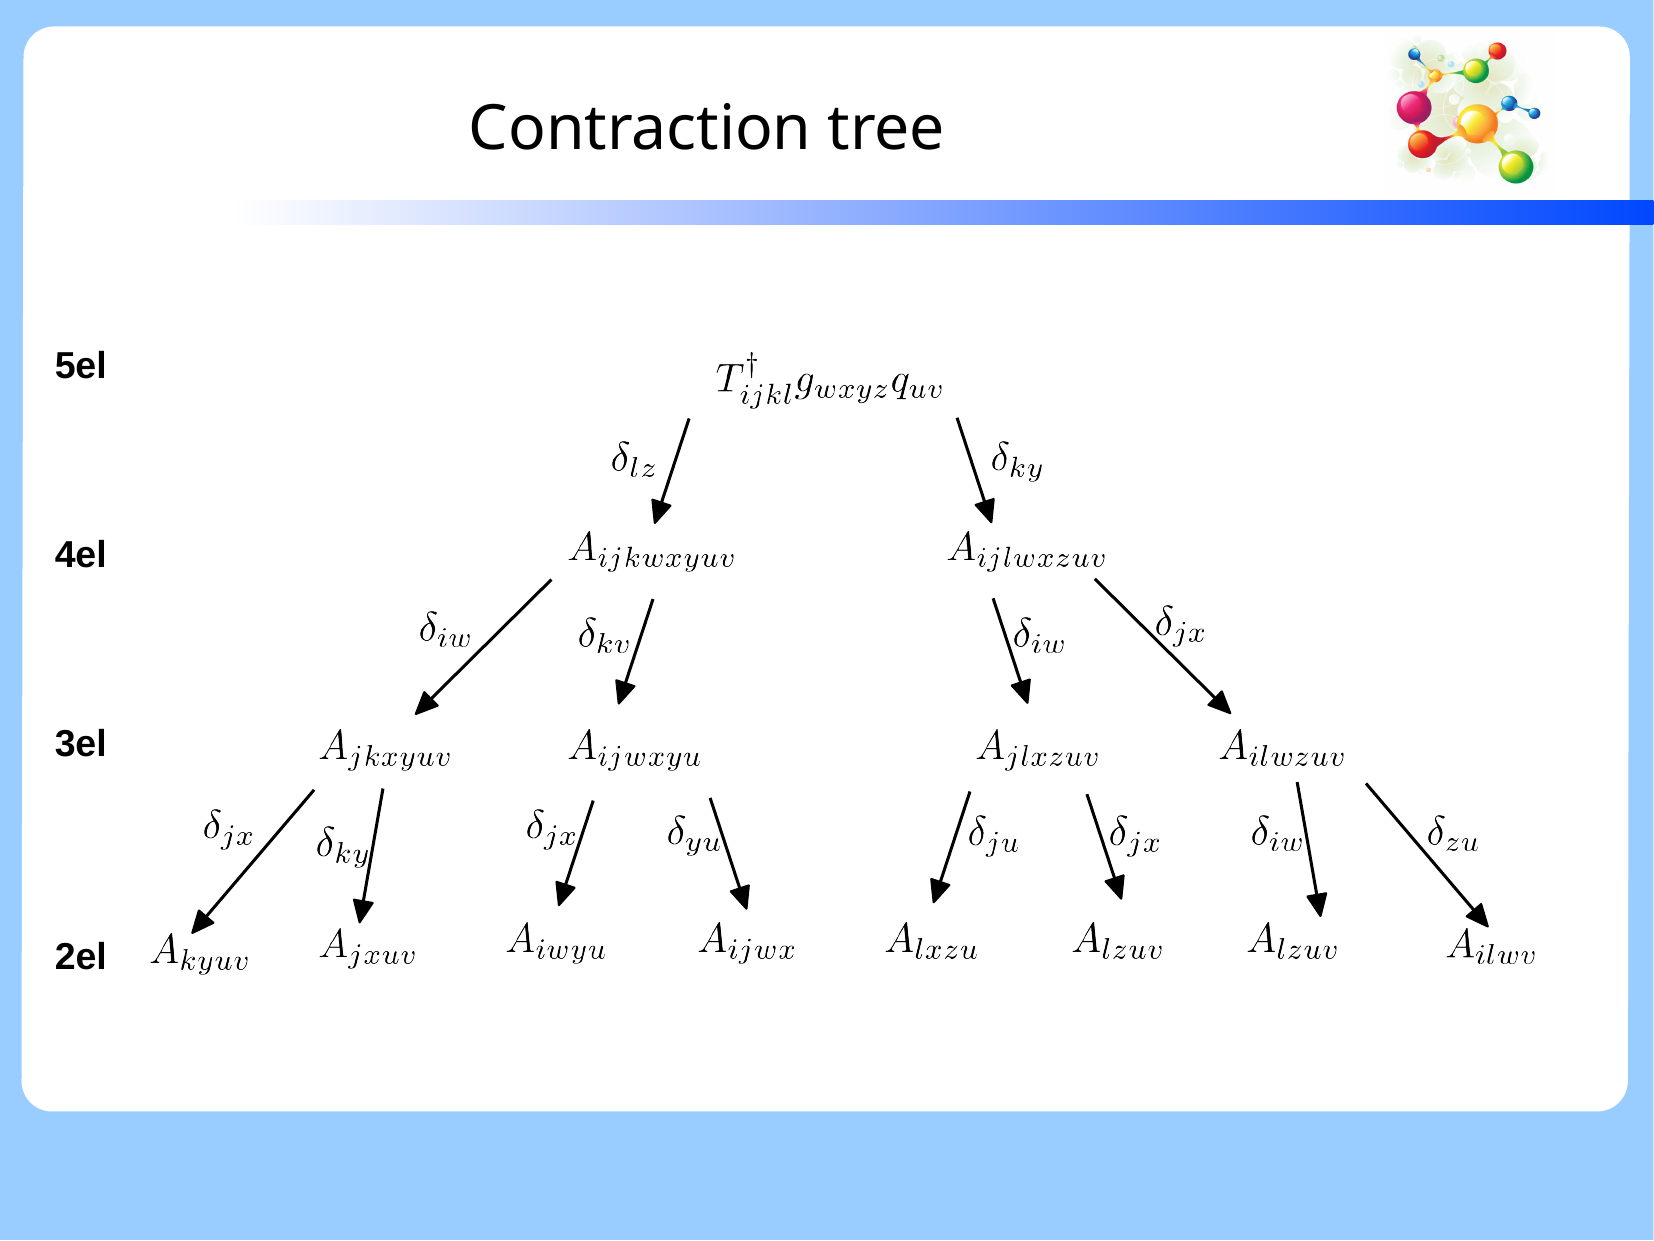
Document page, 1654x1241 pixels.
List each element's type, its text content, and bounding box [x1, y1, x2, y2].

picture [885, 922, 977, 959]
picture [716, 352, 942, 410]
title Contraction tree [82, 49, 1332, 201]
picture [992, 441, 1042, 482]
text_box 2el [40, 927, 130, 1027]
picture [204, 809, 252, 851]
picture [698, 922, 794, 964]
picture [319, 928, 415, 969]
picture [506, 922, 605, 964]
picture [1156, 605, 1204, 647]
picture [420, 611, 470, 647]
picture [527, 809, 575, 851]
picture [568, 531, 734, 572]
list [118, 308, 1545, 1069]
picture [150, 933, 248, 975]
picture [1072, 922, 1162, 959]
picture [612, 441, 655, 477]
picture [1252, 815, 1302, 852]
picture [1428, 815, 1478, 852]
picture [668, 815, 720, 856]
picture [976, 729, 1098, 771]
picture [1014, 617, 1064, 653]
text_box 4el [40, 526, 132, 625]
picture [1382, 29, 1556, 195]
picture [319, 729, 450, 771]
picture [568, 729, 700, 771]
picture [1110, 815, 1159, 857]
picture [1247, 922, 1337, 959]
picture [969, 815, 1018, 857]
picture [317, 826, 368, 868]
picture [1219, 729, 1344, 766]
picture [947, 531, 1105, 572]
picture [579, 617, 629, 653]
text_box 5el [39, 337, 132, 437]
picture [1446, 928, 1535, 964]
text_box 3el [40, 715, 132, 814]
